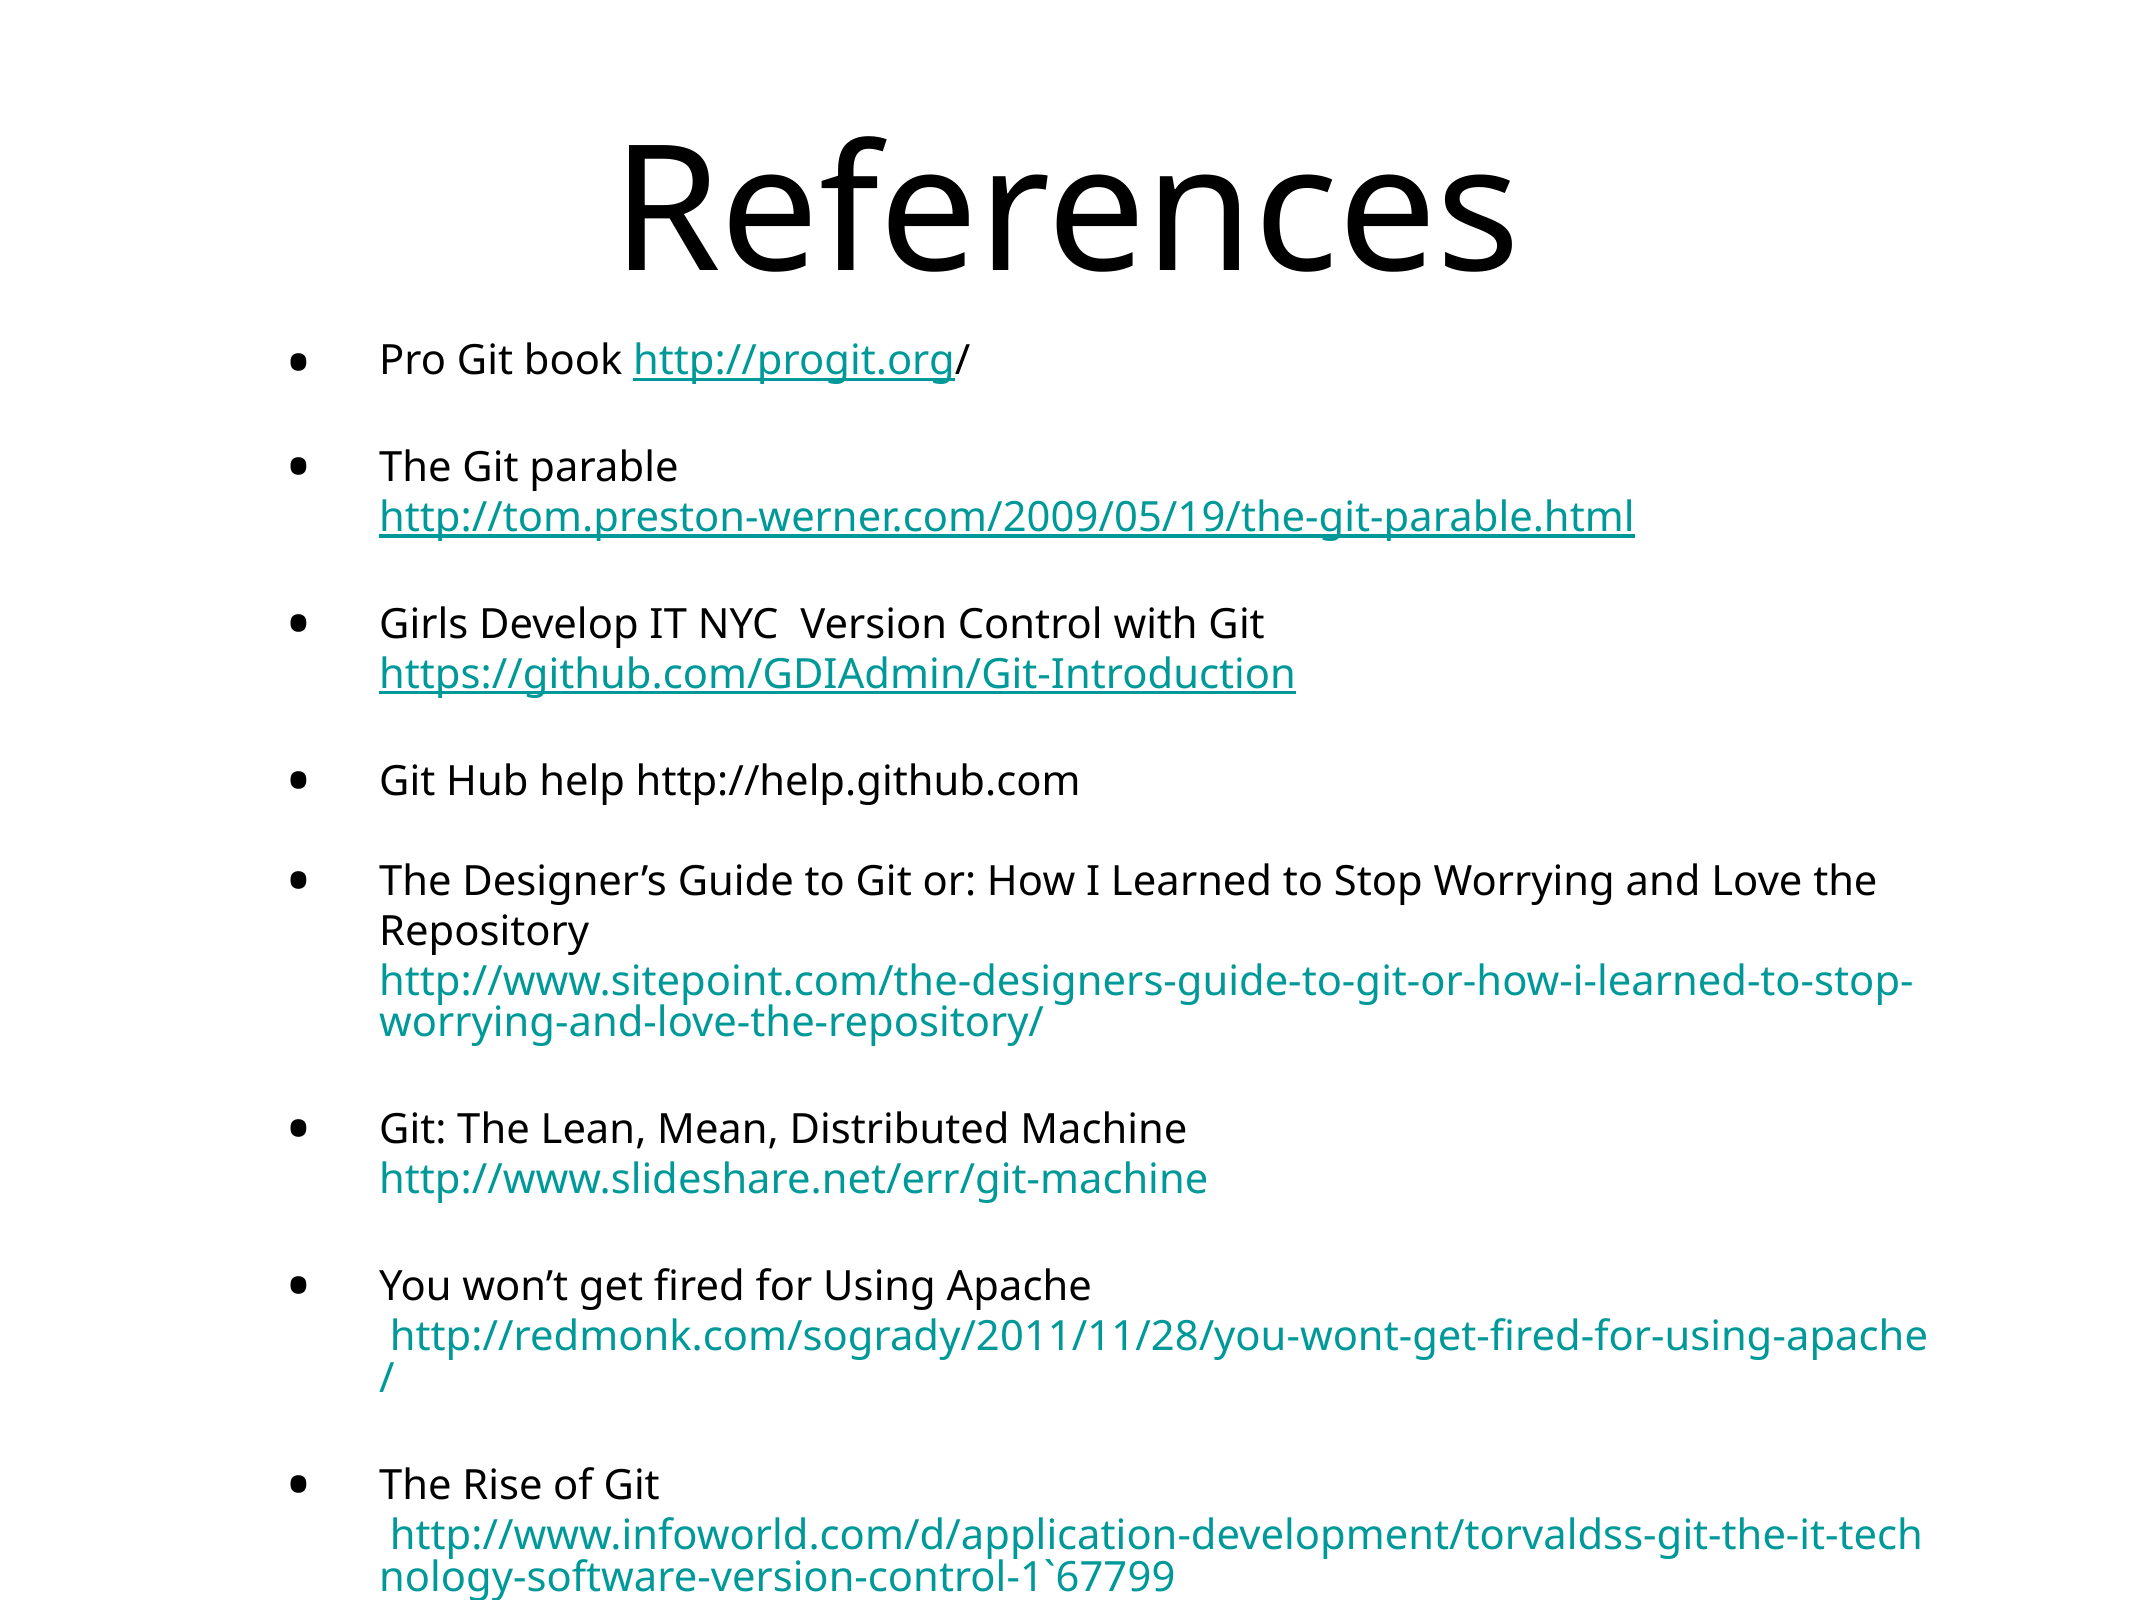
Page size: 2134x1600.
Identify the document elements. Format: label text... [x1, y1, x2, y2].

list Pro Git book http://progit.org/ The Git parable http://tom.preston-werner.com/2009/05/19/the-git-parable.html Girls Develop IT NYC Version Control with Git https://github.com/GDIAdmin/Git-Introduction Git Hub help http://help.github.com The Designer’s Guide to Git or: How I Learned to Stop Worrying and Love the Repository http://www.sitepoint.com/the-designers-guide-to-git-or-how-i-learned-to-stop-worrying-and-love-the-repository/ Git: The Lean, Mean, Distributed Machine http://www.slideshare.net/err/git-machine You won’t get fired for Using Apache http://redmonk.com/sogrady/2011/11/28/you-wont-get-fired-for-using-apache/ The Rise of Git http://www.infoworld.com/d/application-development/torvaldss-git-the-it-technology-software-version-control-1`67799 Lars Vogel’s Git tutorial http://www.vogella.de/articles/Git/article.html [224, 331, 1942, 1590]
title References [208, 0, 1925, 400]
